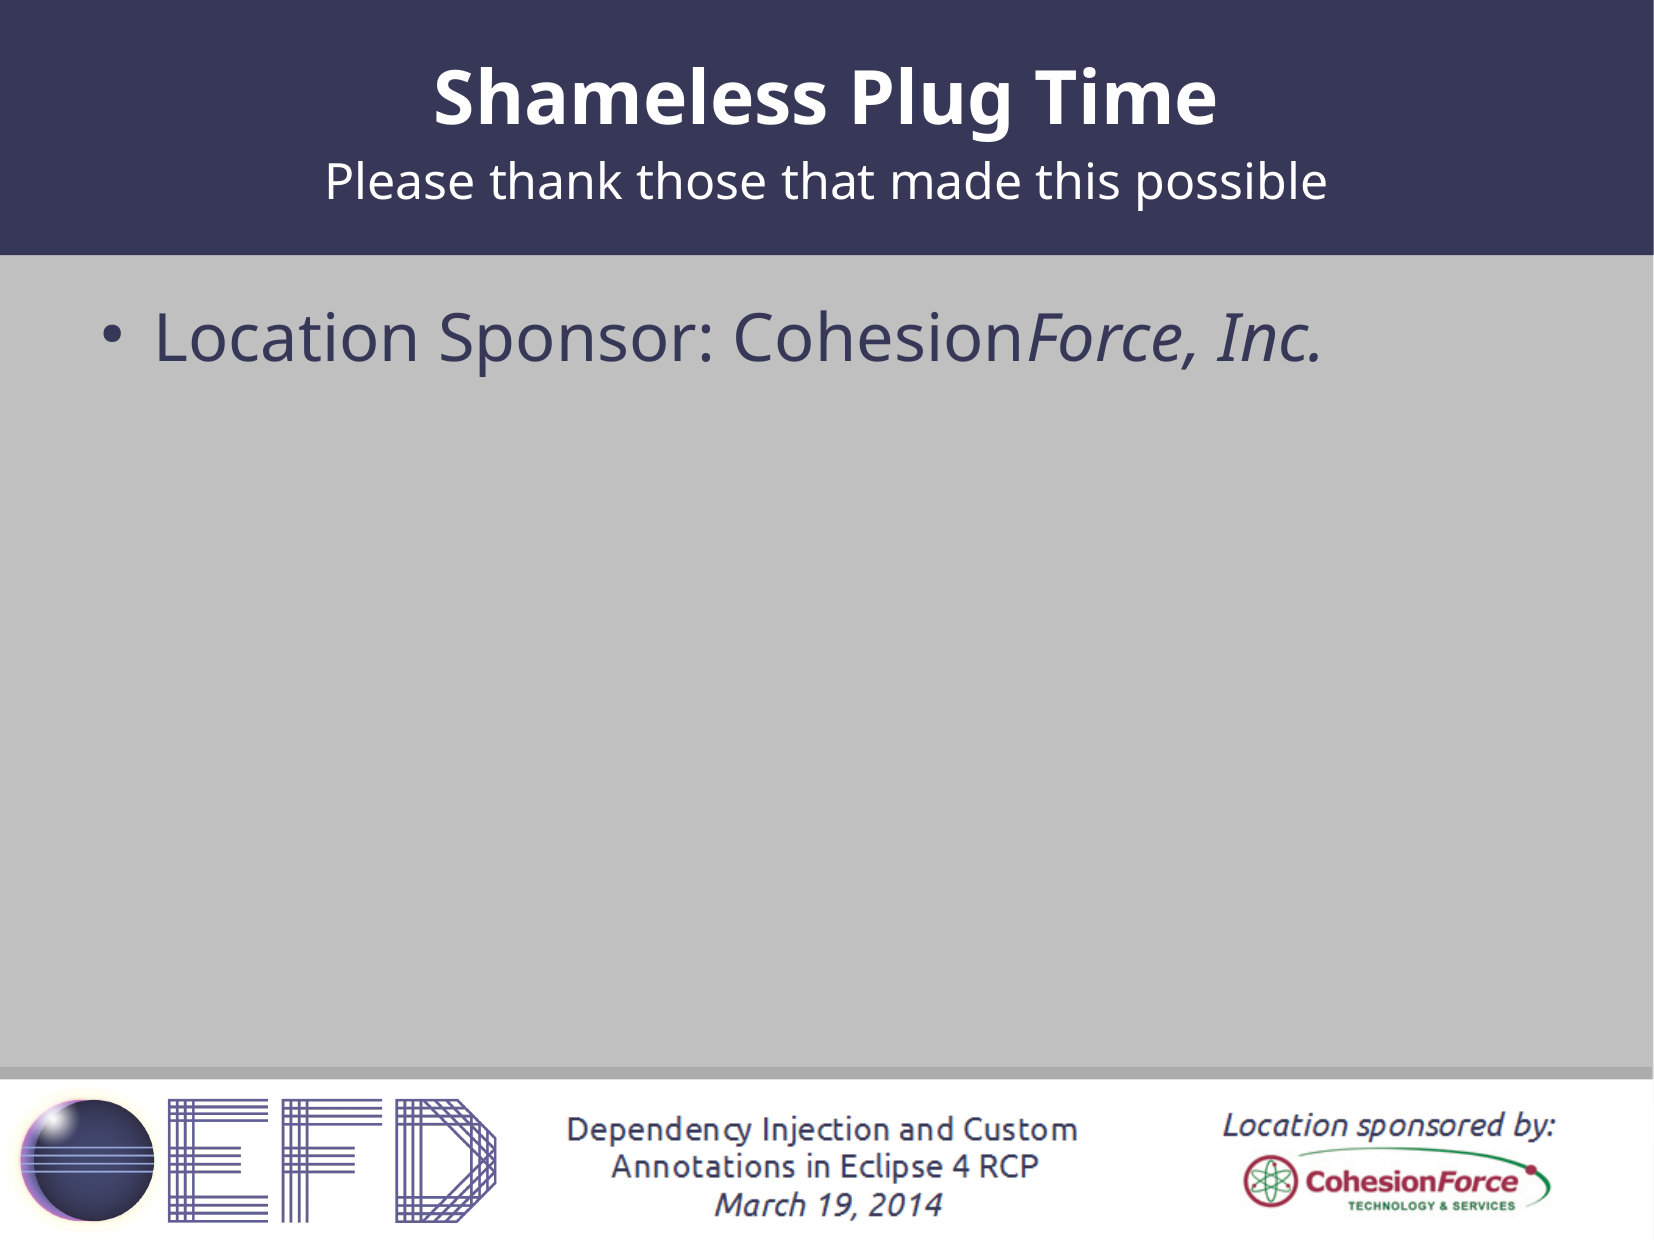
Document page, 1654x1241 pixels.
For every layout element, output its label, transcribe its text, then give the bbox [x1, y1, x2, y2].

picture [1110, 1104, 1654, 1241]
list Location Sponsor: CohesionForce, Inc. [82, 290, 1538, 1109]
picture [0, 1079, 497, 1241]
title Shameless Plug Time Please thank those that made this possible [82, 25, 1571, 233]
picture [549, 1109, 1105, 1241]
